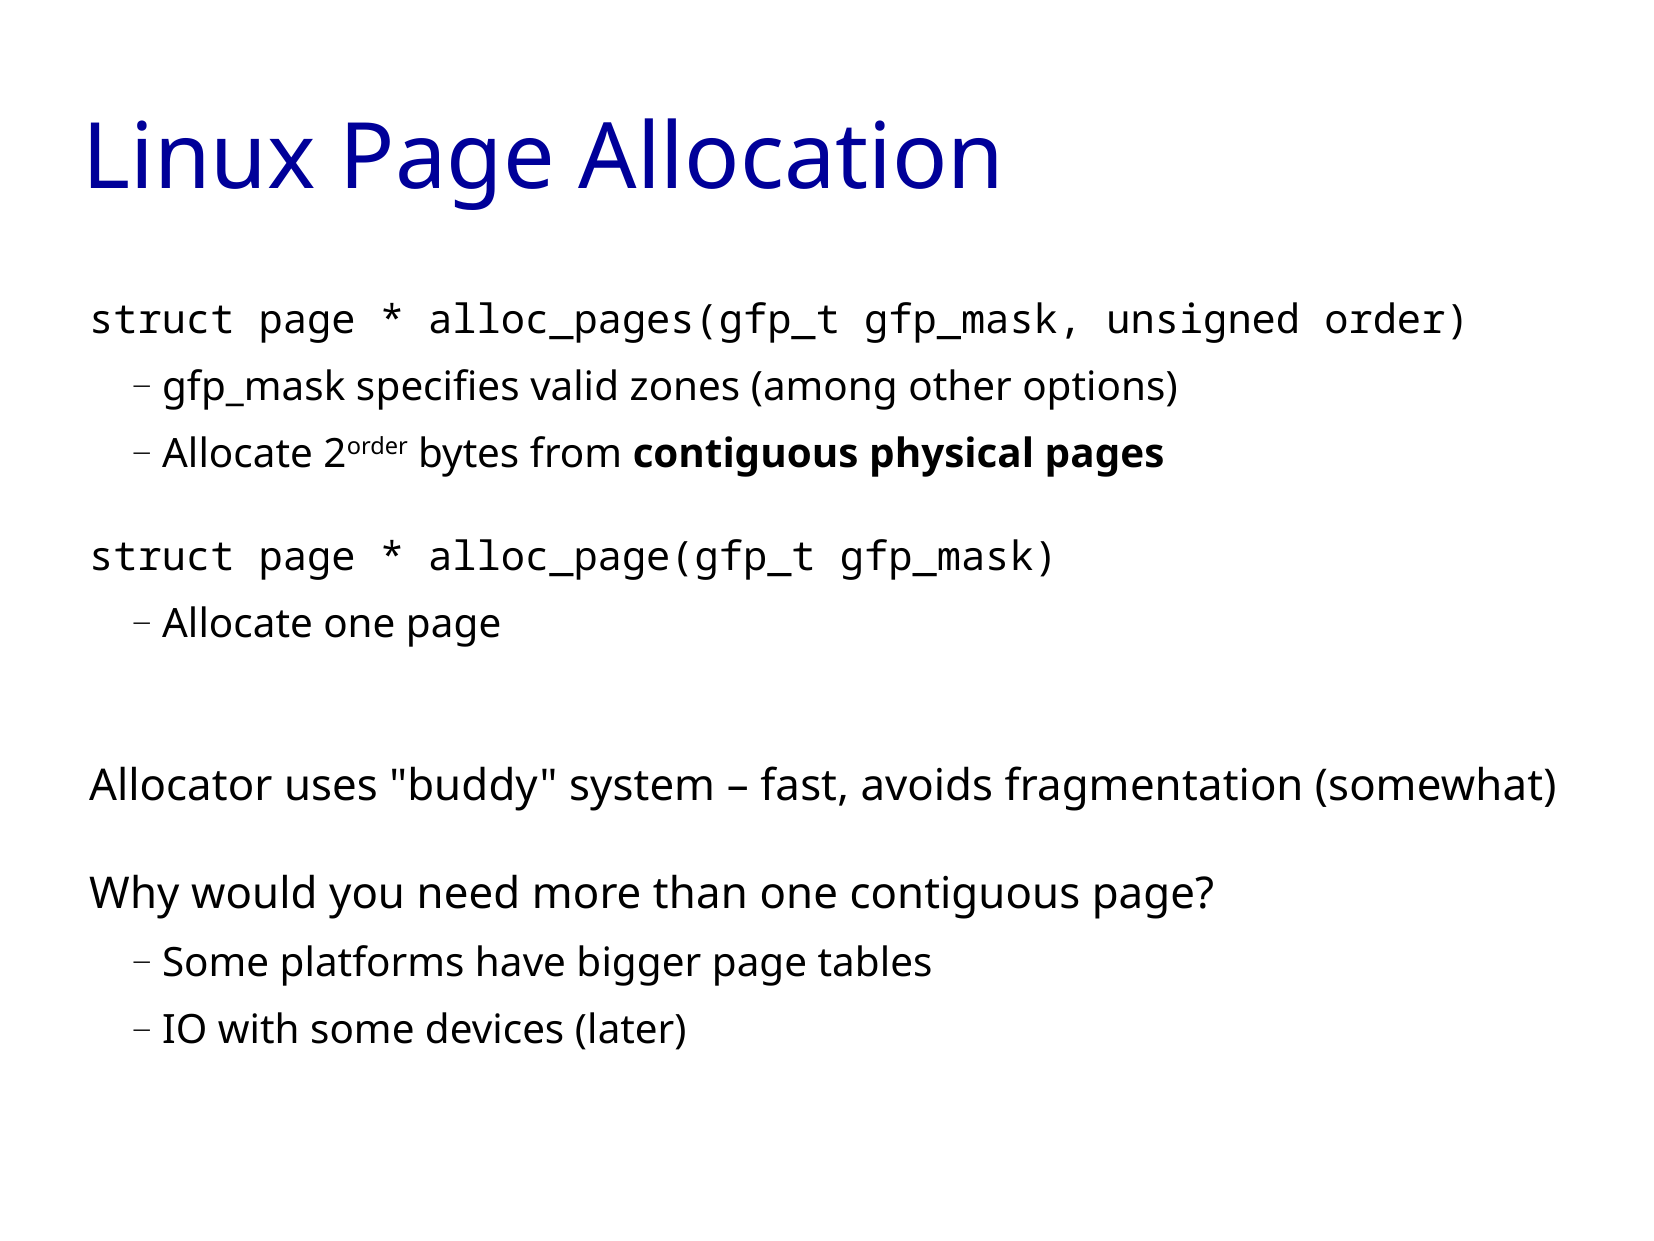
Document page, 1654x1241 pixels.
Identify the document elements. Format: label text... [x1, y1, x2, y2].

title Linux Page Allocation [82, 49, 1571, 257]
list struct page * alloc_pages(gfp_t gfp_mask, unsigned order) gfp_mask specifies valid zones (among other options) Allocate 2order bytes from contiguous physical pages struct page * alloc_page(gfp_t gfp_mask) Allocate one page Allocator uses "buddy" system – fast, avoids fragmentation (somewhat) Why would you need more than one contiguous page? Some platforms have bigger page tables IO with some devices (later) [60, 290, 1571, 1096]
